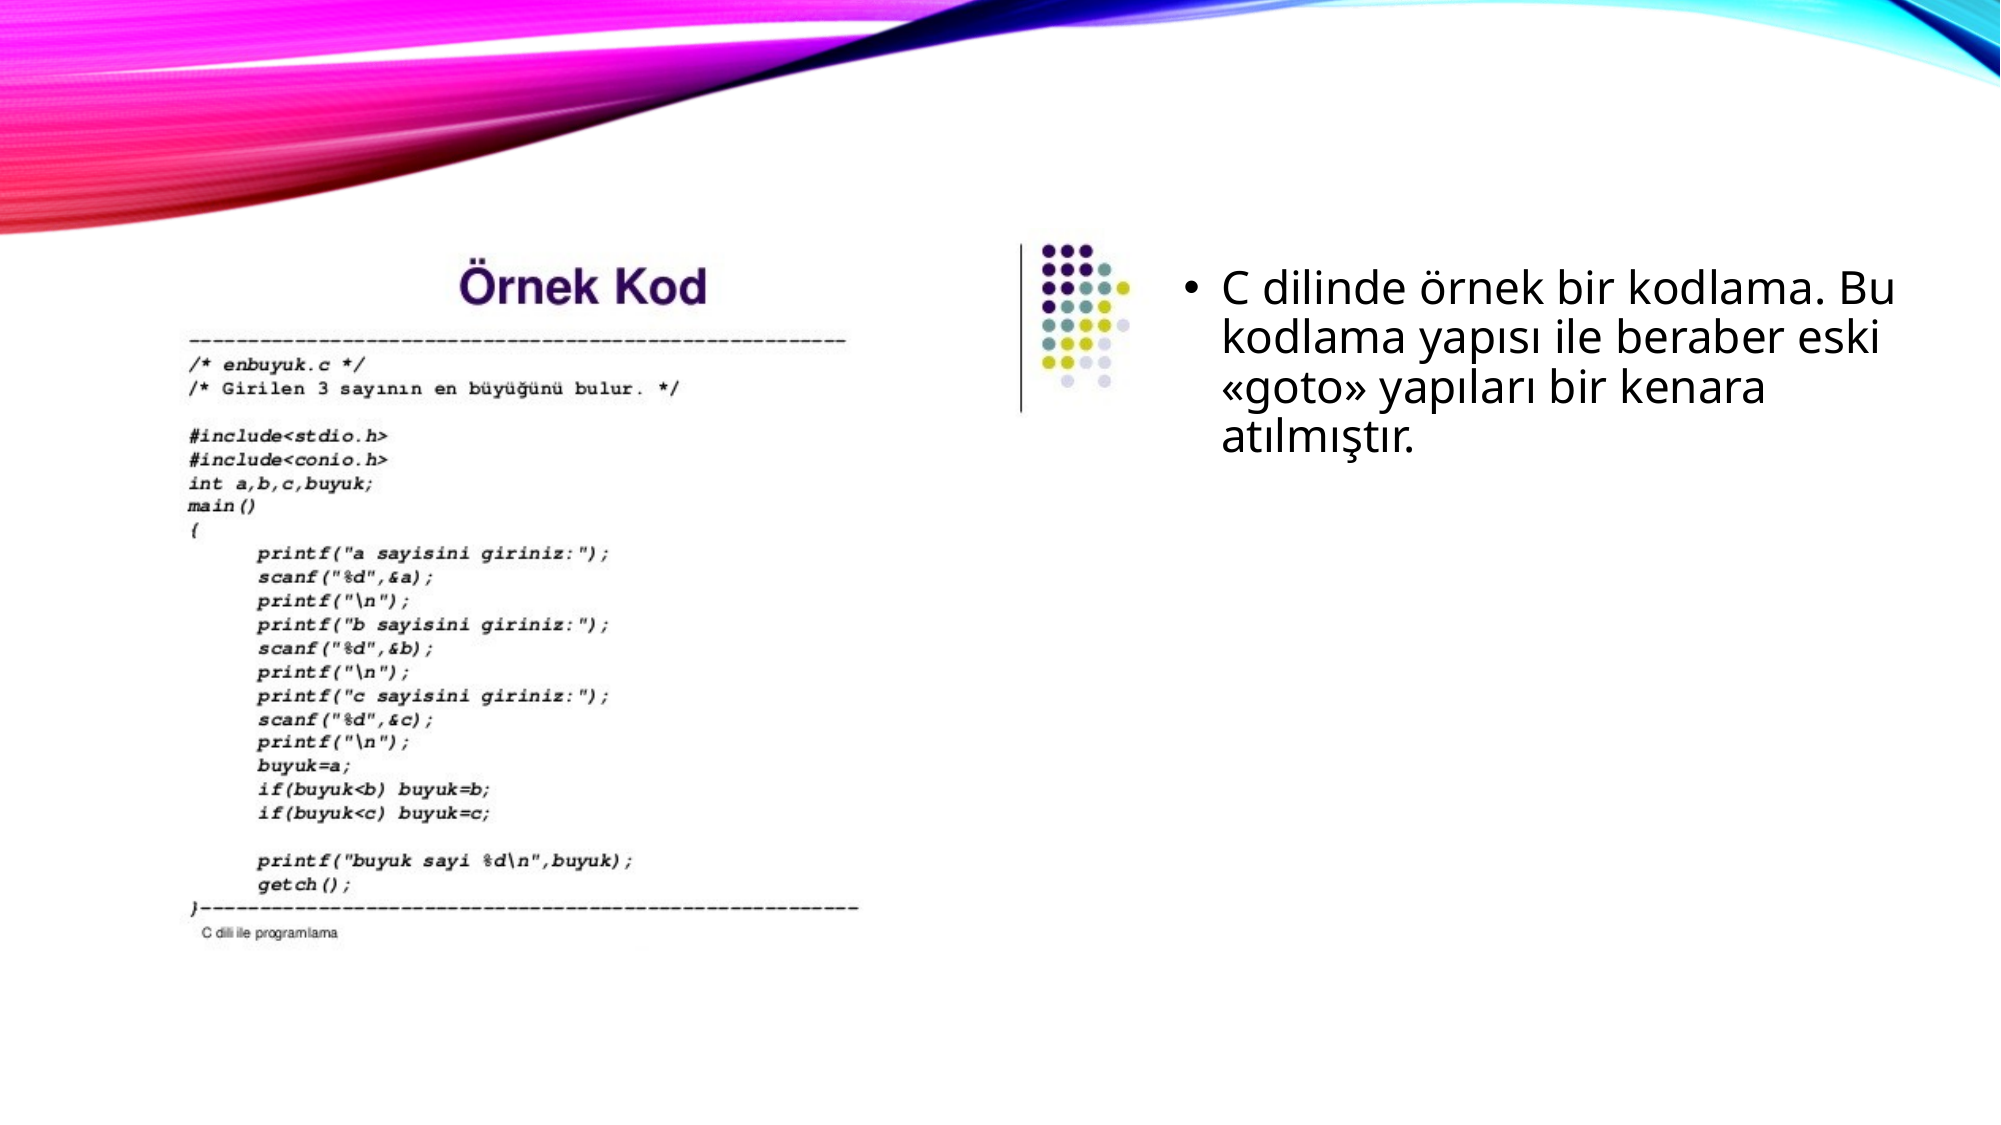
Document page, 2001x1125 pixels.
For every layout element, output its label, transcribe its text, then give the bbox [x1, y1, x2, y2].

picture [0, 0, 2000, 987]
text_box C dilinde örnek bir kodlama. Bu kodlama yapısı ile beraber eski «goto» yapıları bir kenara atılmıştır. [1168, 257, 1938, 1040]
